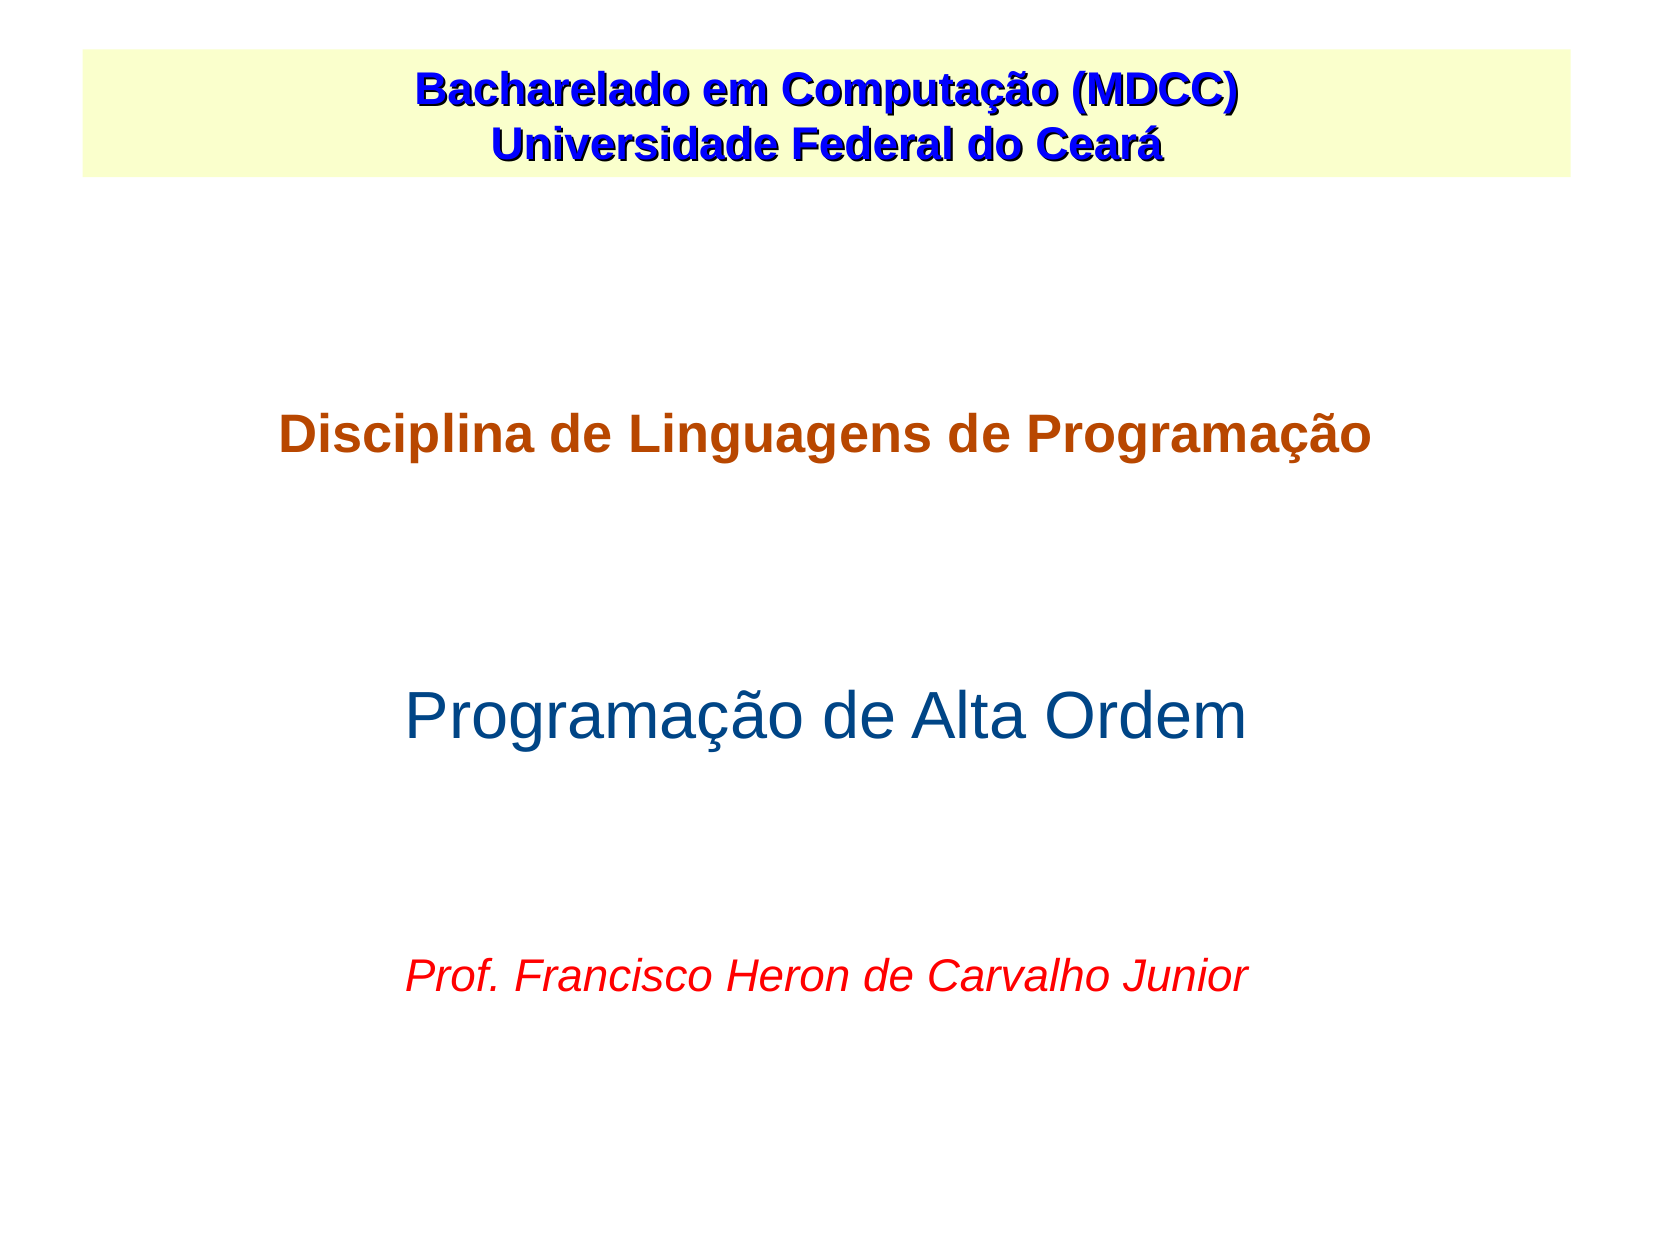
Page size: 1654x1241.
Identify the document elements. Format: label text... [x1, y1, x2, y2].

subtitle Disciplina de Linguagens de Programação Programação de Alta Ordem Prof. Francisco Heron de Carvalho Junior [82, 290, 1571, 1109]
title Bacharelado em Computação (MDCC) Universidade Federal do Ceará [82, 49, 1571, 178]
